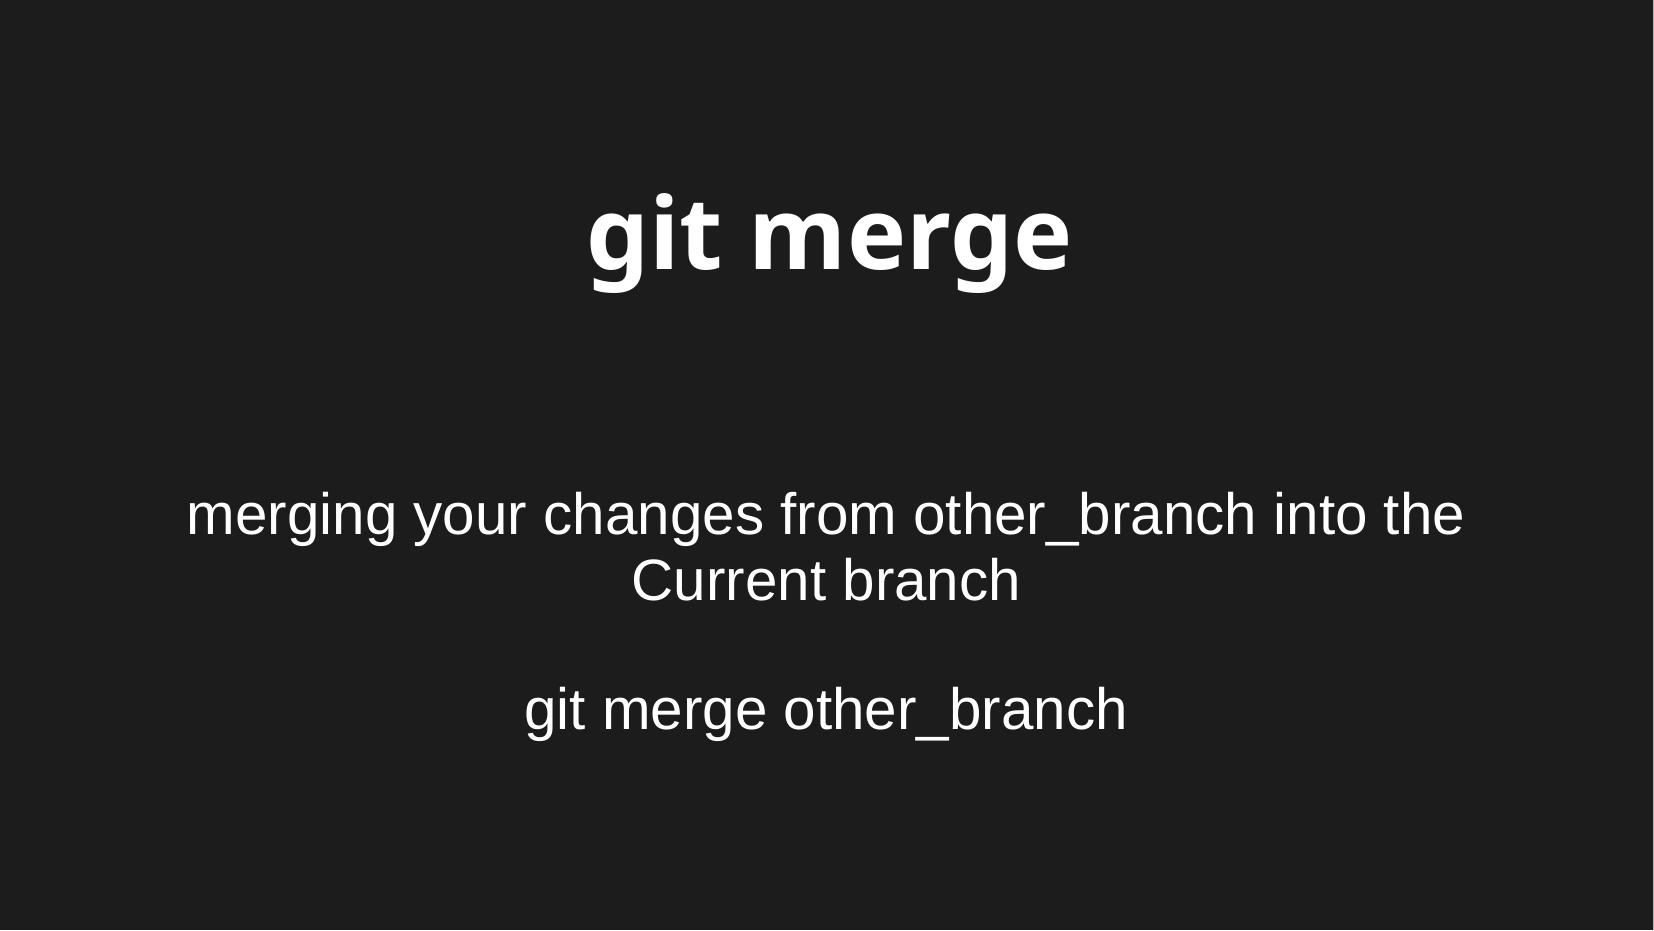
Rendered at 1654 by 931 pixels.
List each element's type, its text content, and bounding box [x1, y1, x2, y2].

title git merge [253, 153, 1406, 308]
subtitle merging your changes from other_branch into the Current branch git merge other_branch [82, 342, 1571, 882]
